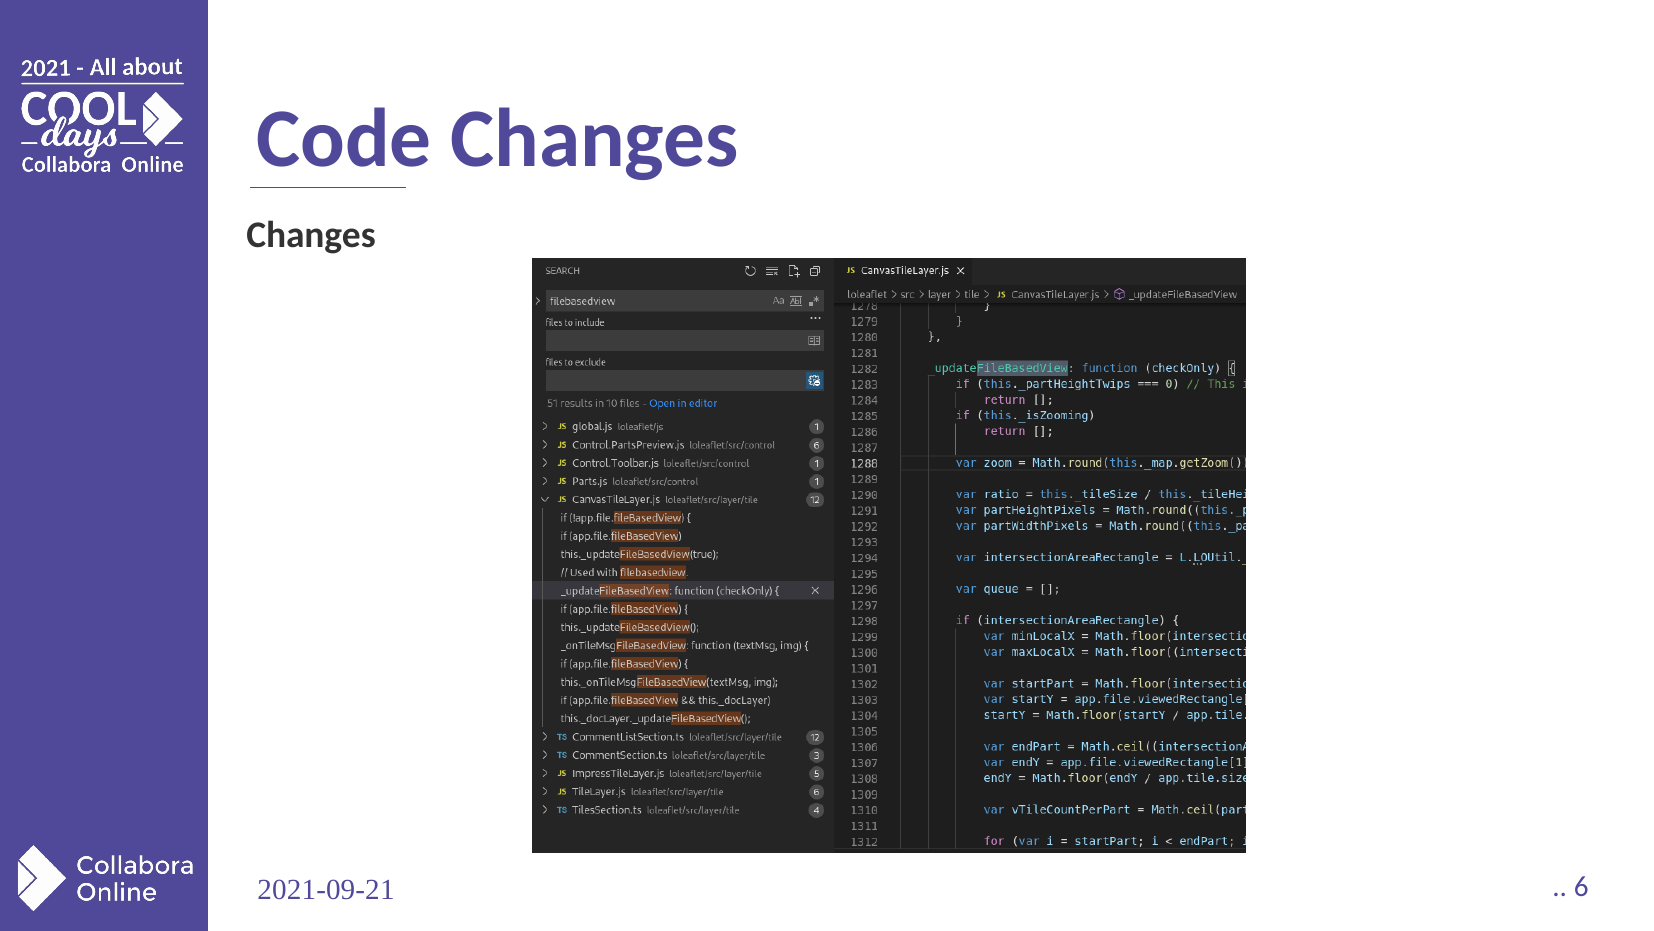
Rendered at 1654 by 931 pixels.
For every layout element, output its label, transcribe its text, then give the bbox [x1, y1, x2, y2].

title Code Changes [256, 56, 1654, 188]
picture [21, 57, 184, 172]
picture [532, 258, 1246, 853]
list Changes [246, 210, 1565, 832]
picture [13, 840, 197, 916]
